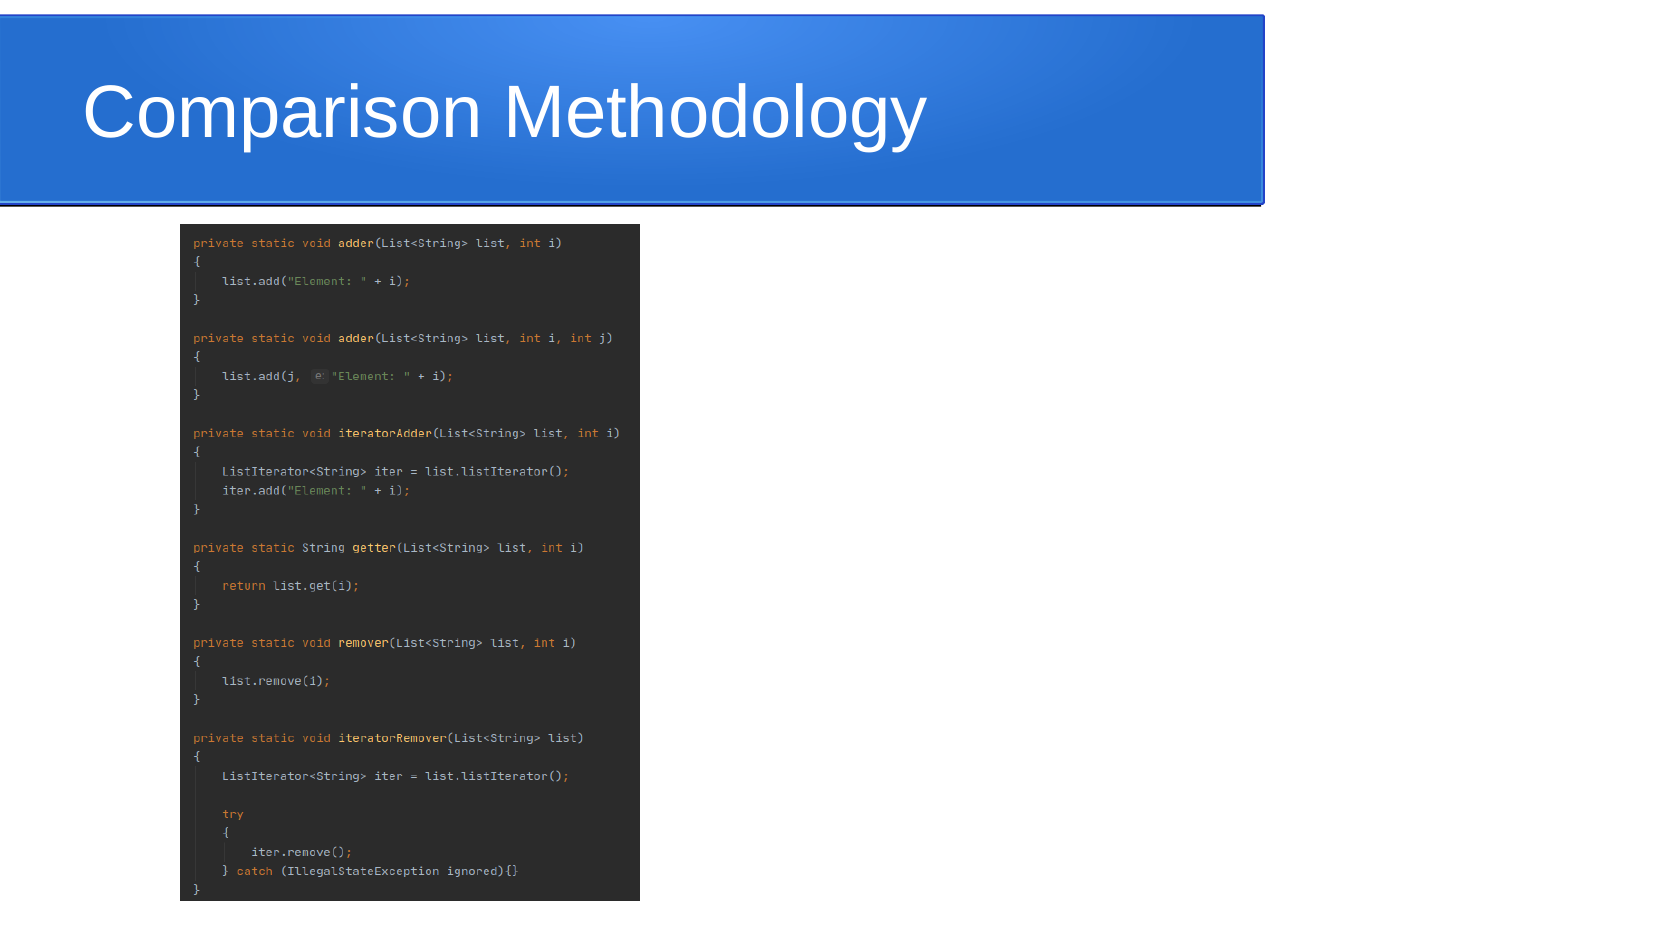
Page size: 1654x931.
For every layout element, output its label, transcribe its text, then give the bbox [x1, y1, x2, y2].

picture [180, 224, 640, 901]
title Comparison Methodology [82, 35, 1235, 189]
